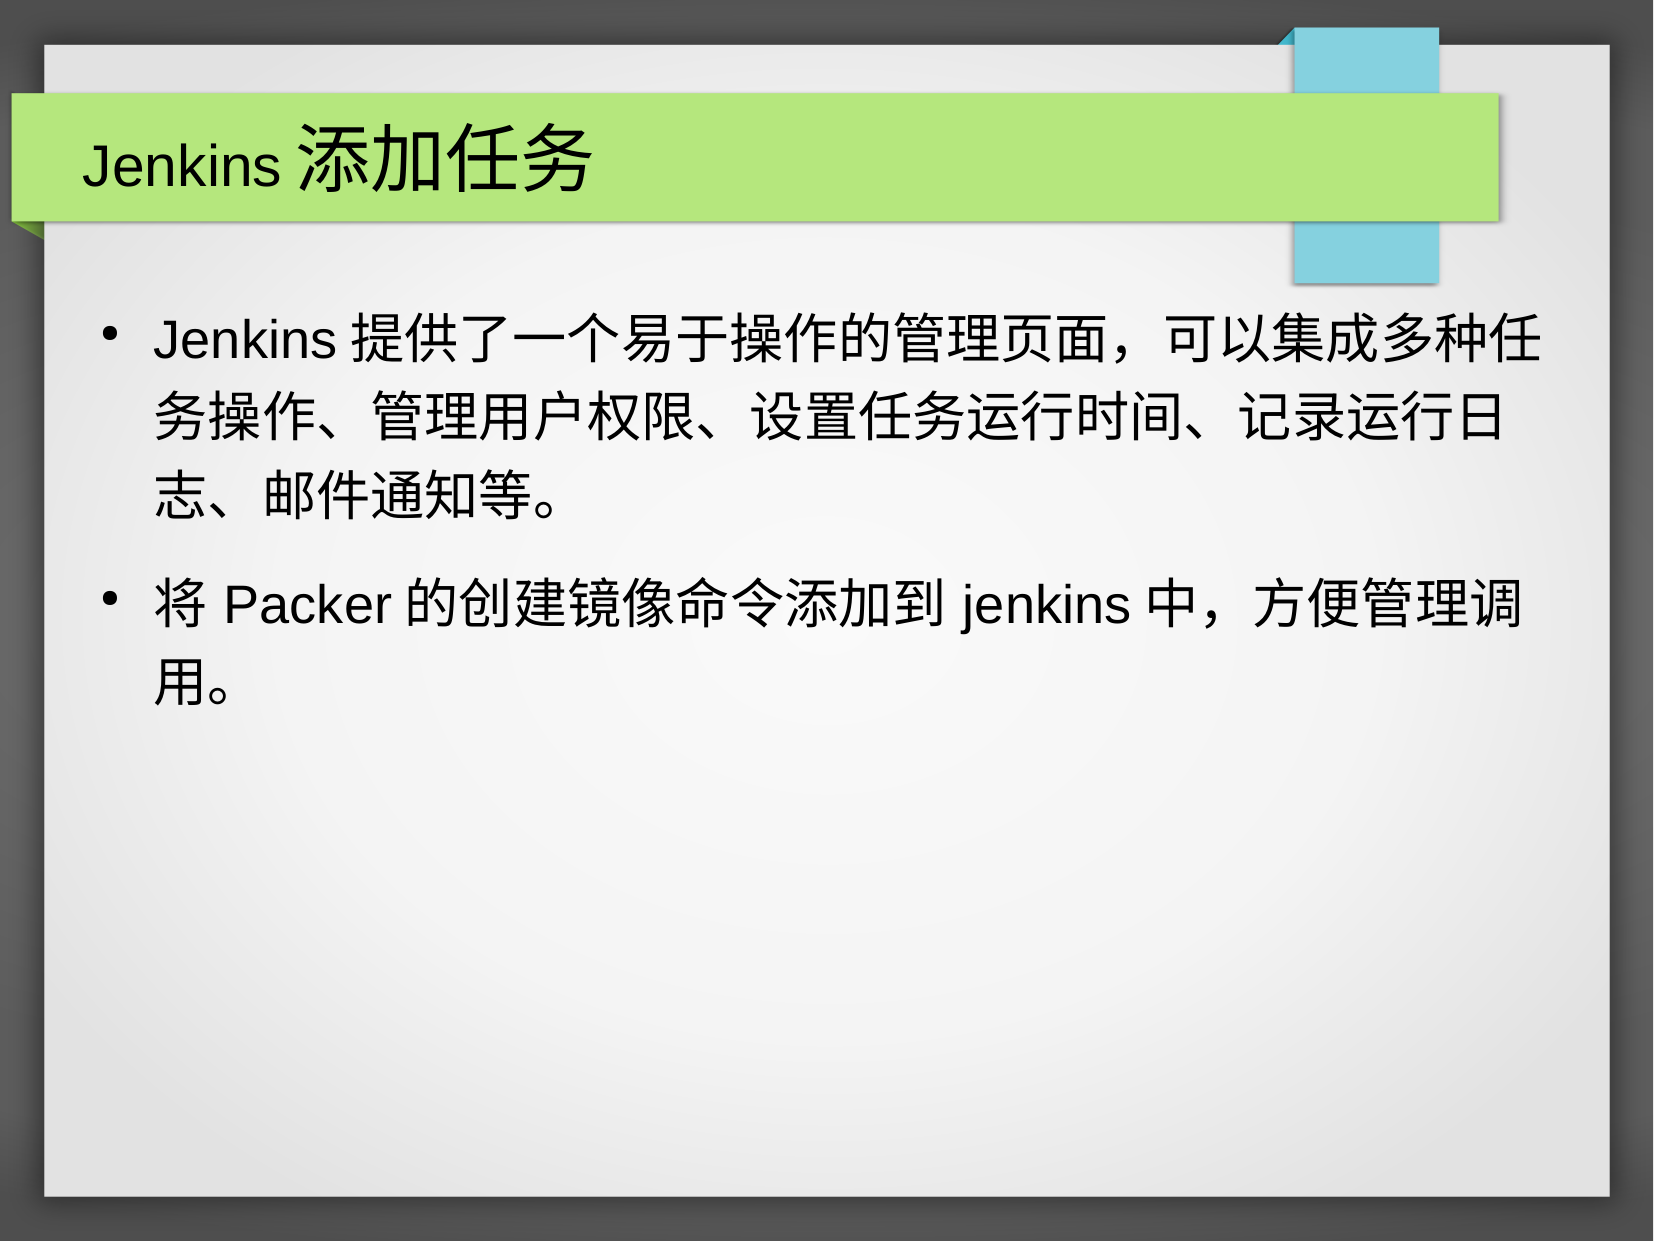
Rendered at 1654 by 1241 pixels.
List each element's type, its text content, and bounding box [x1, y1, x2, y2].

list Jenkins提供了一个易于操作的管理页面，可以集成多种任务操作、管理用户权限、设置任务运行时间、记录运行日志、邮件通知等。 将Packer的创建镜像命令添加到jenkins中，方便管理调用。 [82, 295, 1571, 1015]
picture [0, 0, 1654, 1241]
title Jenkins添加任务 [82, 94, 1264, 213]
